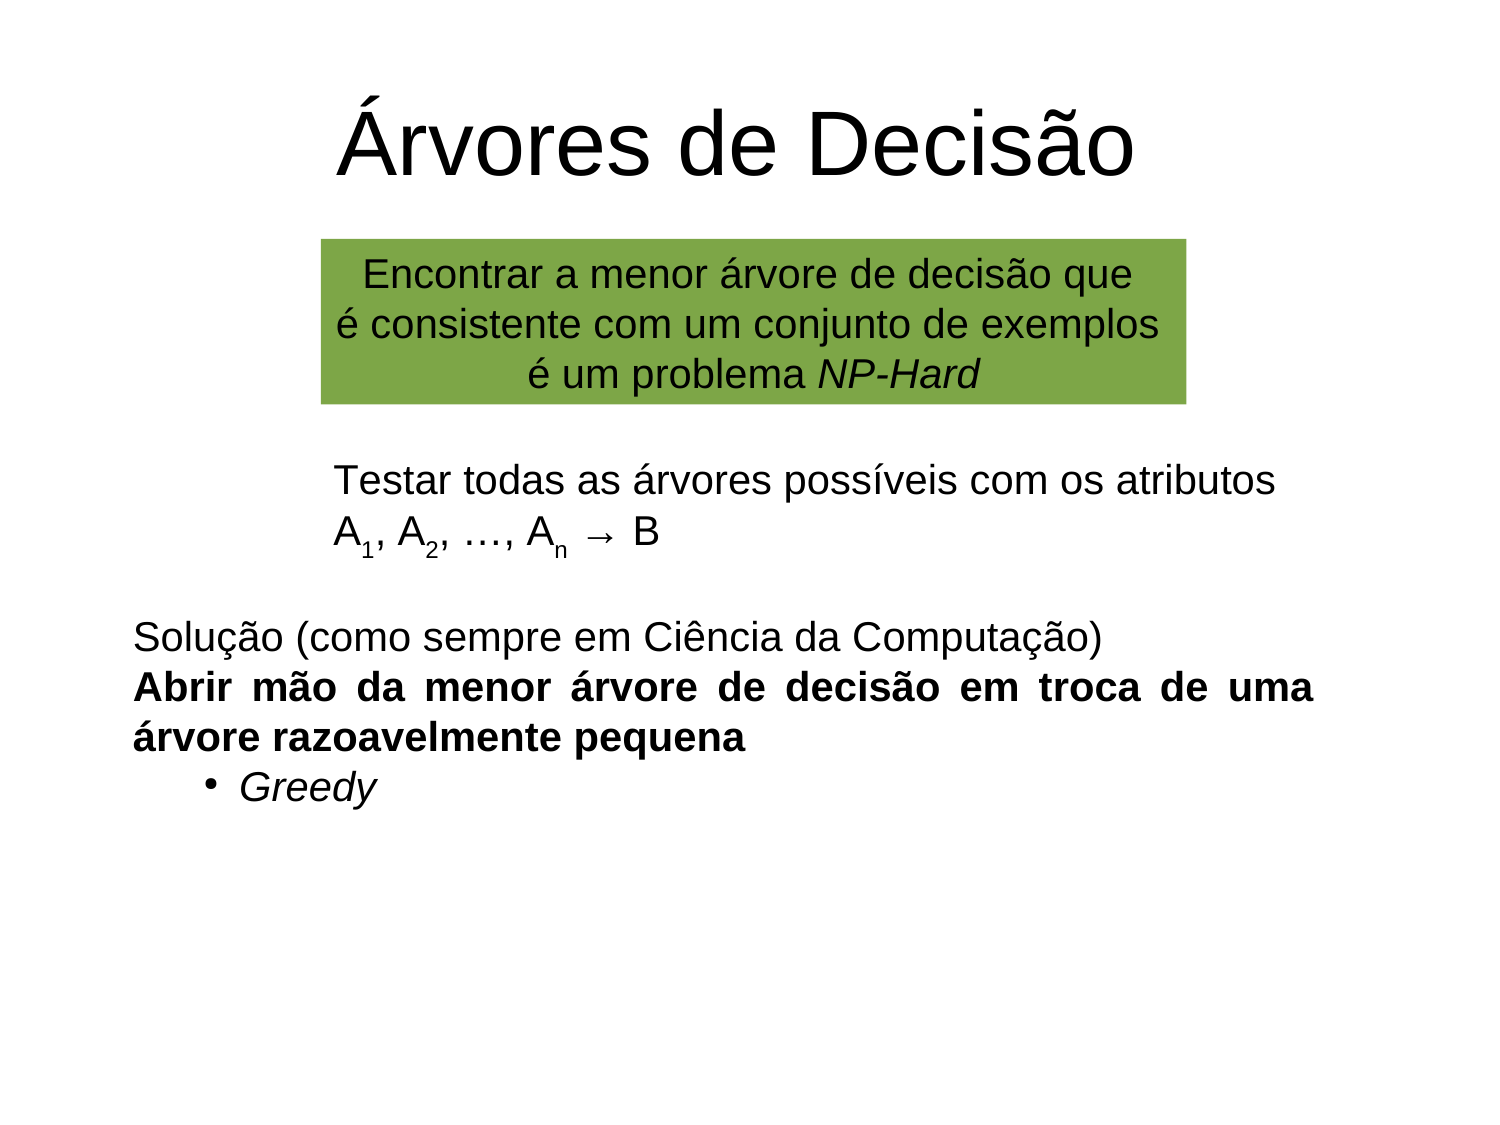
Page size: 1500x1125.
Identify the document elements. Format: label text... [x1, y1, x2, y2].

title Árvores de Decisão [75, 45, 1426, 233]
text_box Encontrar a menor árvore de decisão que é consistente com um conjunto de exemplos é um problema NP-Hard [320, 238, 1187, 405]
text_box Testar todas as árvores possíveis com os atributos A1, A2, …, An → B [318, 445, 1323, 572]
text_box Solução (como sempre em Ciência da Computação) Abrir mão da menor árvore de decisão em troca de uma árvore razoavelmente pequena Greedy [118, 602, 1329, 818]
